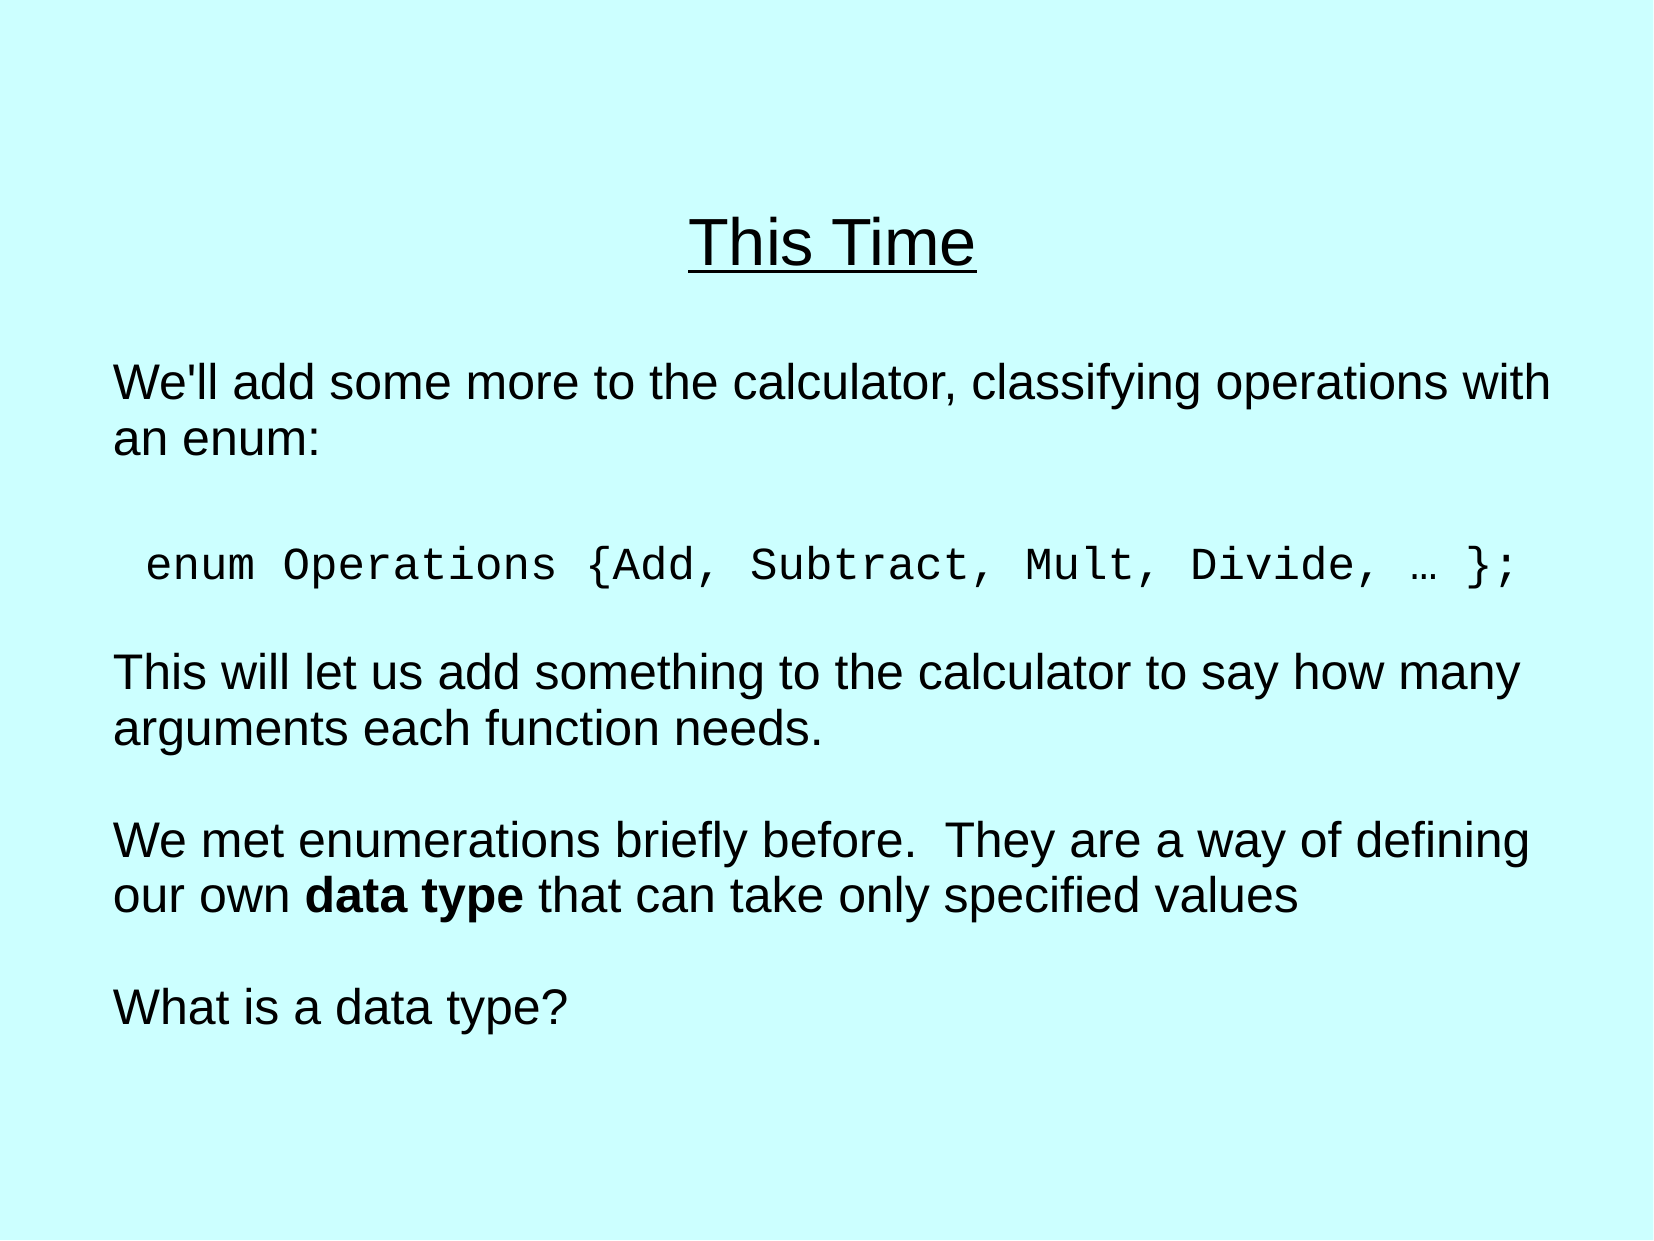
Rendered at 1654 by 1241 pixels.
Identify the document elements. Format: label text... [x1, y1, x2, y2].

subtitle This Time We'll add some more to the calculator, classifying operations with an enum: enum Operations {Add, Subtract, Mult, Divide, … }; This will let us add something to the calculator to say how many arguments each function needs. We met enumerations briefly before. They are a way of defining our own data type that can take only specified values What is a data type? [82, 82, 1583, 1158]
